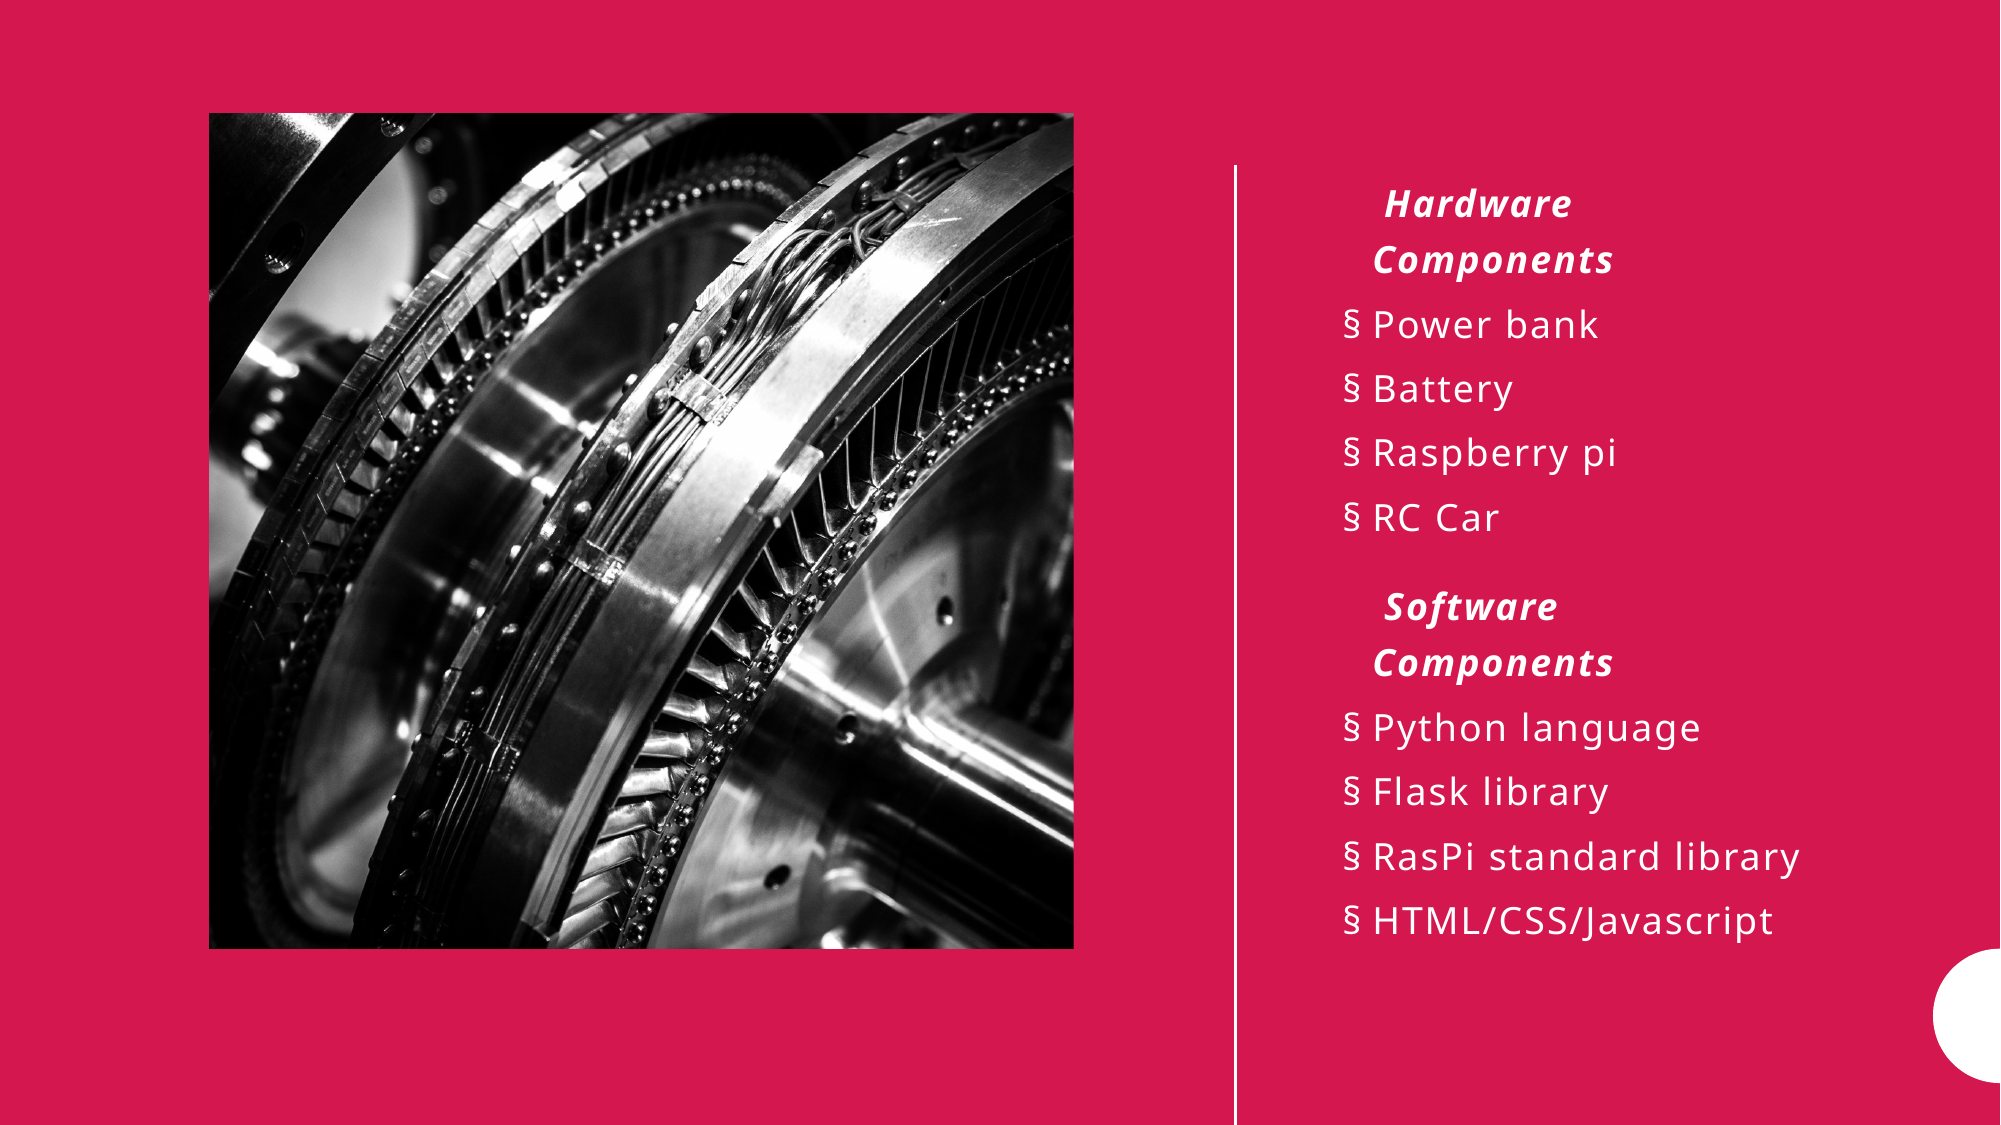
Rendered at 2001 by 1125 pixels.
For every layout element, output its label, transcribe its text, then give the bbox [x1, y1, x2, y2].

text_box Software Components Python language Flask library RasPi standard library HTML/CSS/Javascript [1327, 684, 1909, 1087]
text_box Hardware Components Power bank Battery Raspberry pi RC Car [1327, 164, 1909, 684]
picture [209, 113, 1074, 949]
text_box [0, 0, 2000, 1125]
